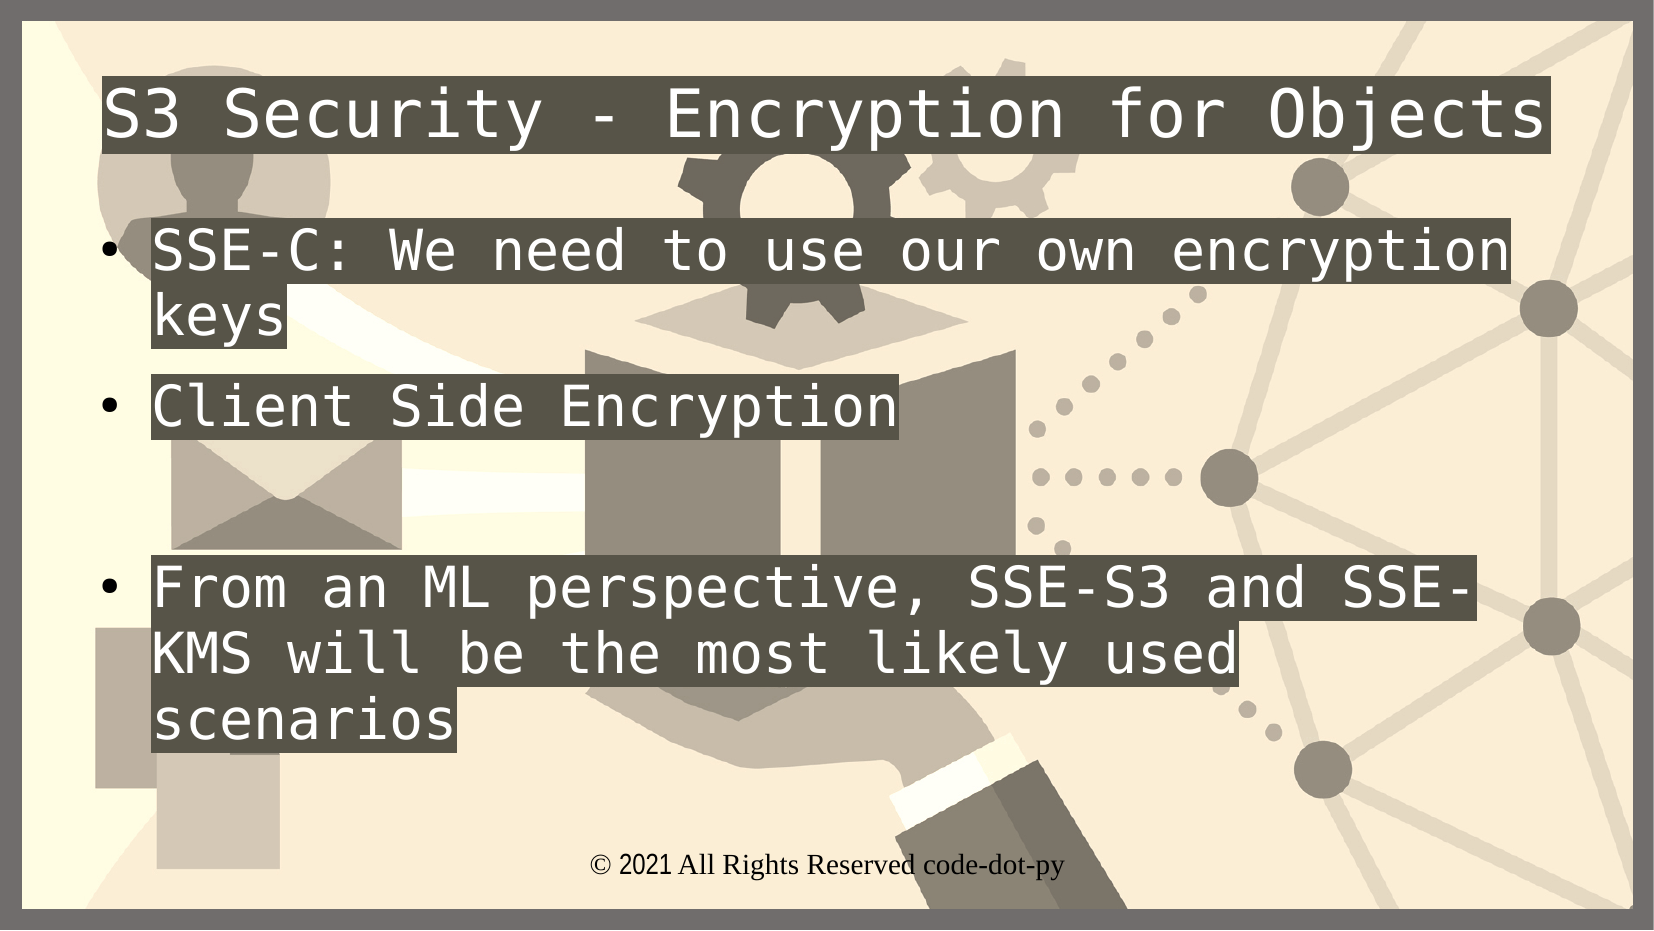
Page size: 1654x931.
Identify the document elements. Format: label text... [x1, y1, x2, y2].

title S3 Security - Encryption for Objects [82, 37, 1571, 193]
list SSE-C: We need to use our own encryption keys Client Side Encryption From an ML perspective, SSE-S3 and SSE-KMS will be the most likely used scenarios [82, 217, 1571, 758]
picture [0, 0, 1654, 930]
